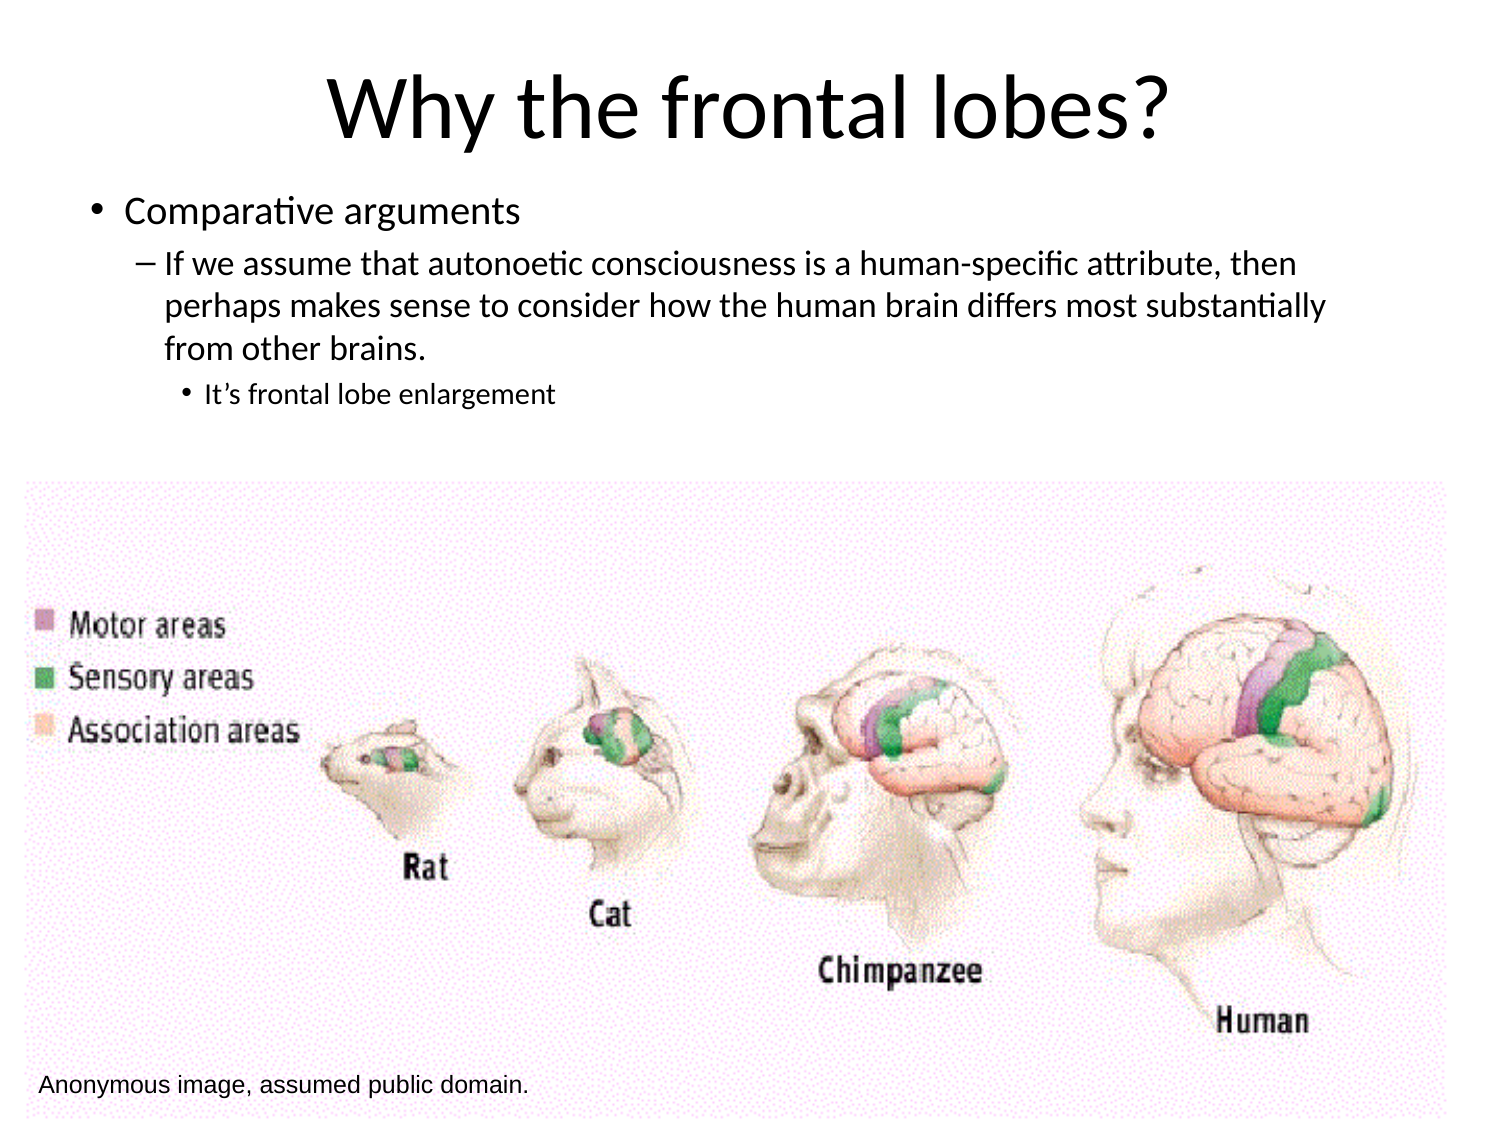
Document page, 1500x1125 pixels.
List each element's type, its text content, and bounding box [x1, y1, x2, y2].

list Comparative arguments If we assume that autonoetic consciousness is a human-specific attribute, then perhaps makes sense to consider how the human brain differs most substantially from other brains. It’s frontal lobe enlargement [75, 176, 1390, 420]
title Why the frontal lobes? [75, 8, 1425, 196]
picture [21, 474, 1455, 1125]
text_box Anonymous image, assumed public domain. [23, 1062, 721, 1125]
